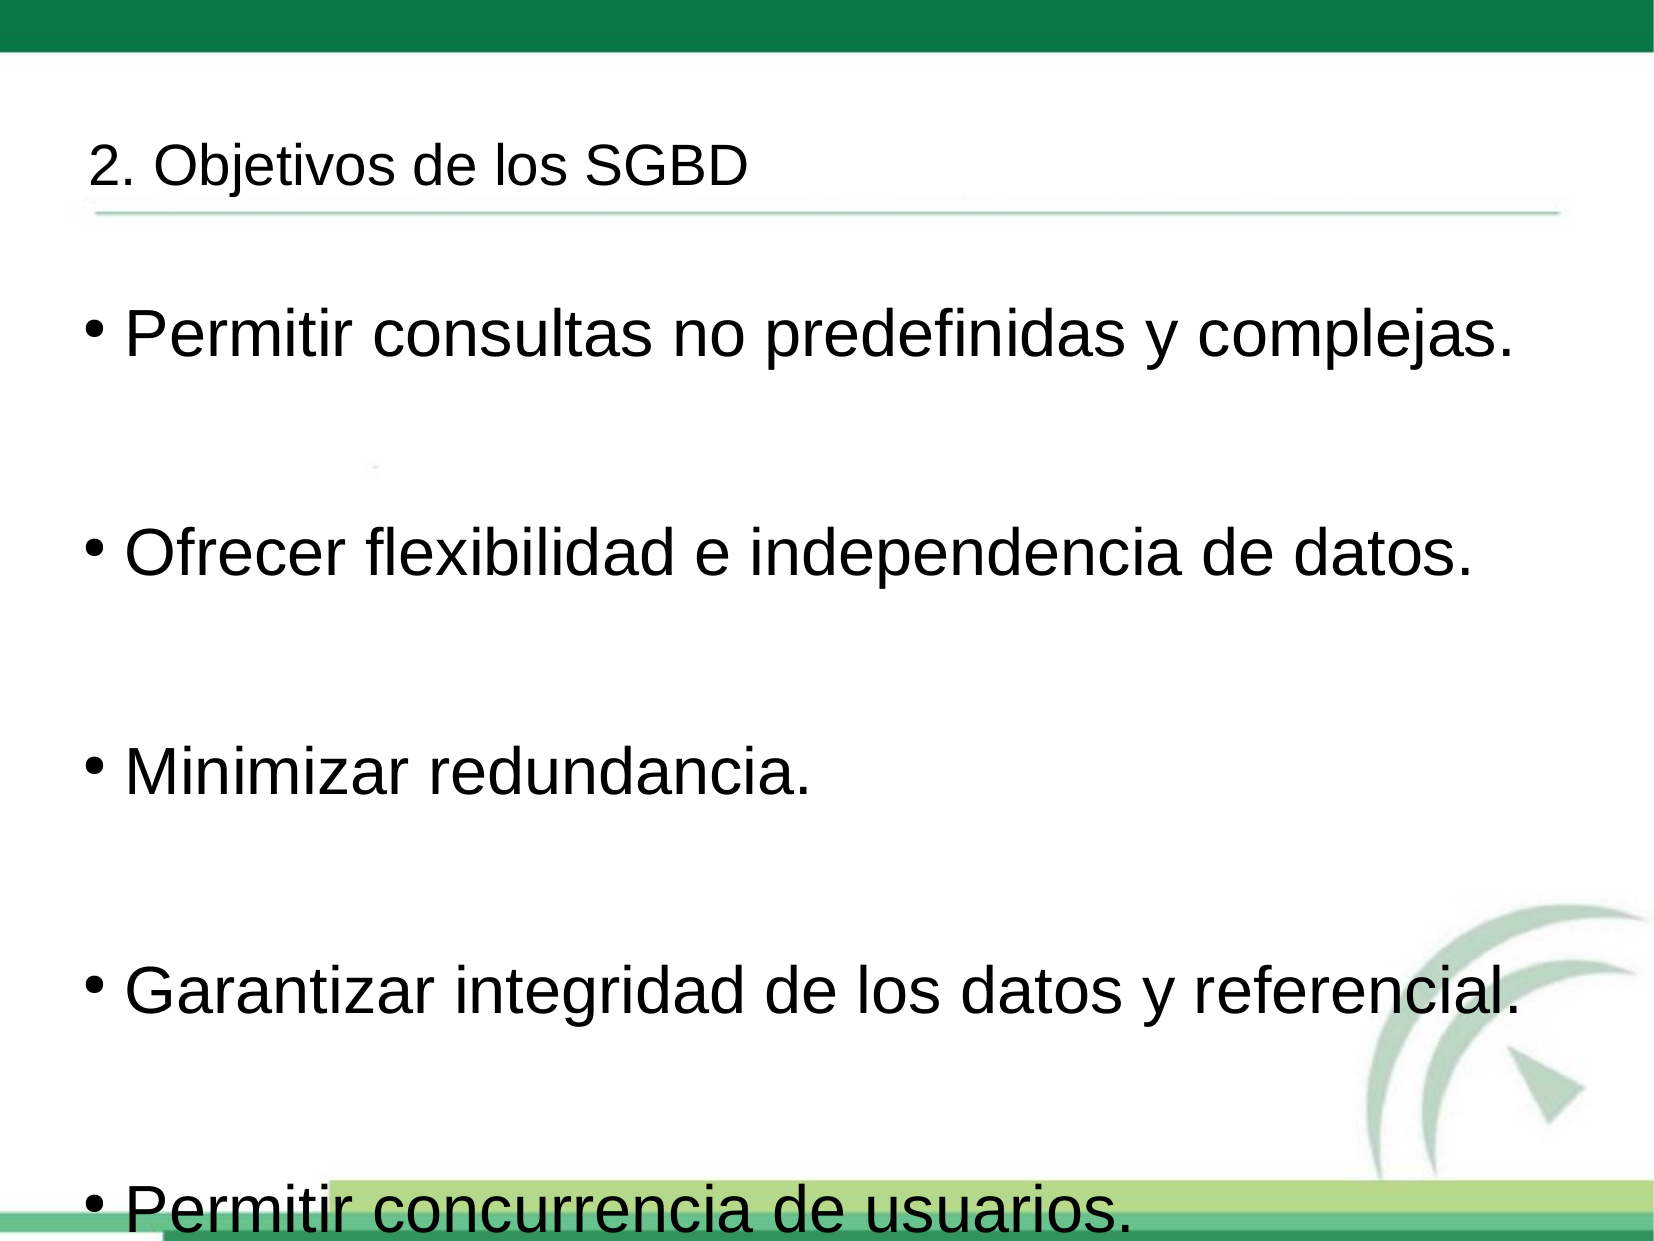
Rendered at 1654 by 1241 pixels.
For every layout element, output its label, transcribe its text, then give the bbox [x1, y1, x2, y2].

title 2. Objetivos de los SGBD [88, 66, 1577, 259]
subtitle Permitir consultas no predefinidas y complejas. Ofrecer flexibilidad e independencia de datos. Minimizar redundancia. Garantizar integridad de los datos y referencial. Permitir concurrencia de usuarios. Proporcionar seguridad de la información. [82, 290, 1571, 1109]
